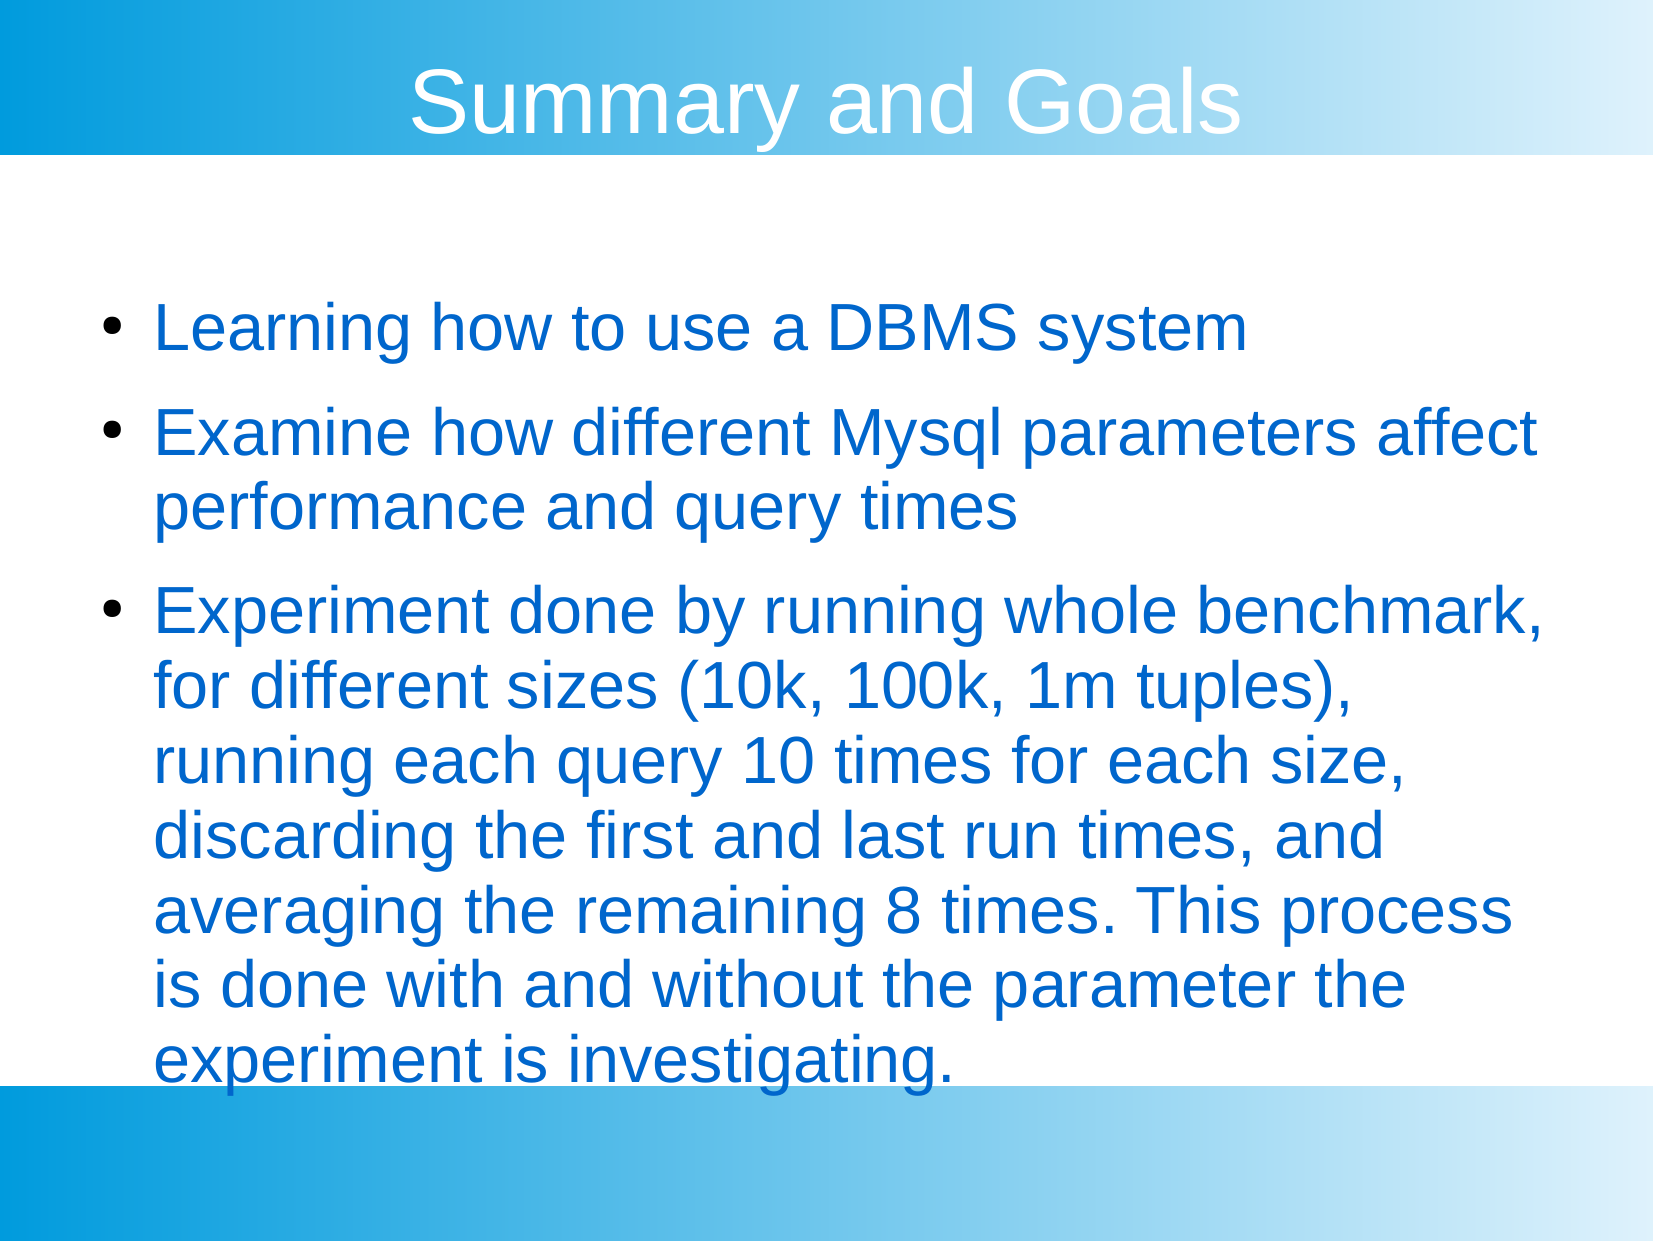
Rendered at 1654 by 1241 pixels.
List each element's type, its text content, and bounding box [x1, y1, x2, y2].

list Learning how to use a DBMS system Examine how different Mysql parameters affect performance and query times Experiment done by running whole benchmark, for different sizes (10k, 100k, 1m tuples), running each query 10 times for each size, discarding the first and last run times, and averaging the remaining 8 times. This process is done with and without the parameter the experiment is investigating. [82, 290, 1571, 1010]
title Summary and Goals [82, 49, 1571, 155]
